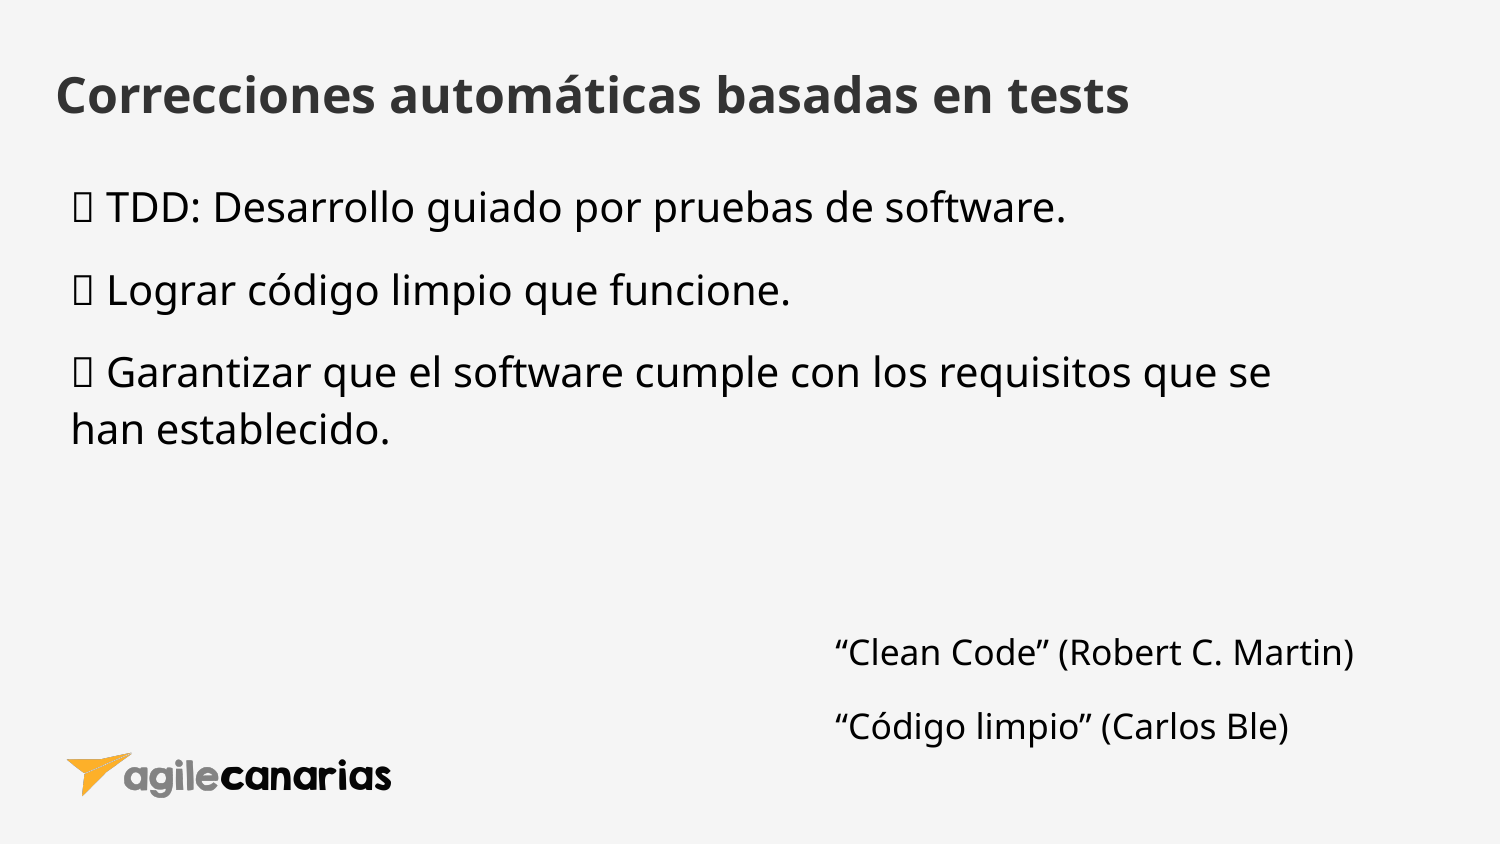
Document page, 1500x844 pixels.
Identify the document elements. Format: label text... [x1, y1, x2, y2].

picture [55, 741, 401, 810]
text_box “Clean Code” (Robert C. Martin) “Código limpio” (Carlos Ble) [820, 608, 1404, 762]
text_box 🚦 TDD: Desarrollo guiado por pruebas de software. 🚦 Lograr código limpio que funcione. 🚦 Garantizar que el software cumple con los requisitos que se han establecido. [55, 158, 1341, 469]
text_box Correcciones automáticas basadas en tests [55, 59, 1373, 132]
